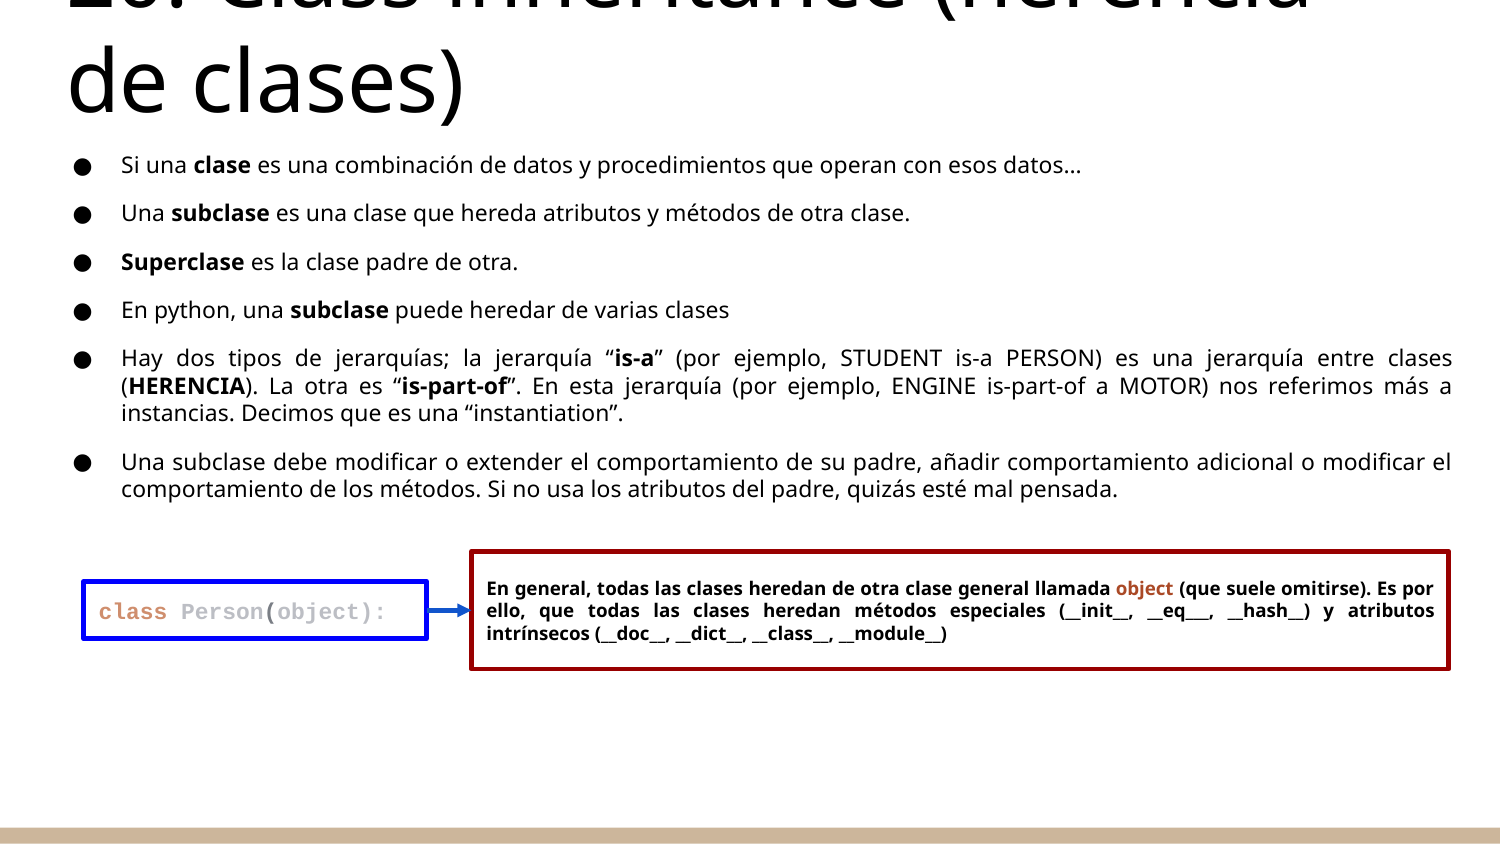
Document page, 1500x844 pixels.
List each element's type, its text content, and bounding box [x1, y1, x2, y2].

text_box class Person(object): [83, 581, 427, 639]
title 20. Class inheritance (herencia de clases) [51, 8, 1449, 129]
text_box Si una clase es una combinación de datos y procedimientos que operan con esos datos… Una subclase es una clase que hereda atributos y métodos de otra clase. Superclase es la clase padre de otra. En python, una subclase puede heredar de varias clases Hay dos tipos de jerarquías; la jerarquía “is-a” (por ejemplo, STUDENT is-a PERSON) es una jerarquía entre clases (HERENCIA). La otra es “is-part-of”. En esta jerarquía (por ejemplo, ENGINE is-part-of a MOTOR) nos referimos más a instancias. Decimos que es una “instantiation”. Una subclase debe modificar o extender el comportamiento de su padre, añadir comportamiento adicional o modificar el comportamiento de los métodos. Si no usa los atributos del padre, quizás esté mal pensada. [31, 129, 1469, 523]
text_box En general, todas las clases heredan de otra clase general llamada object (que suele omitirse). Es por ello, que todas las clases heredan métodos especiales (__init__, __eq___, __hash__) y atributos intrínsecos (__doc__, __dict__, __class__, __module__) [471, 551, 1449, 670]
